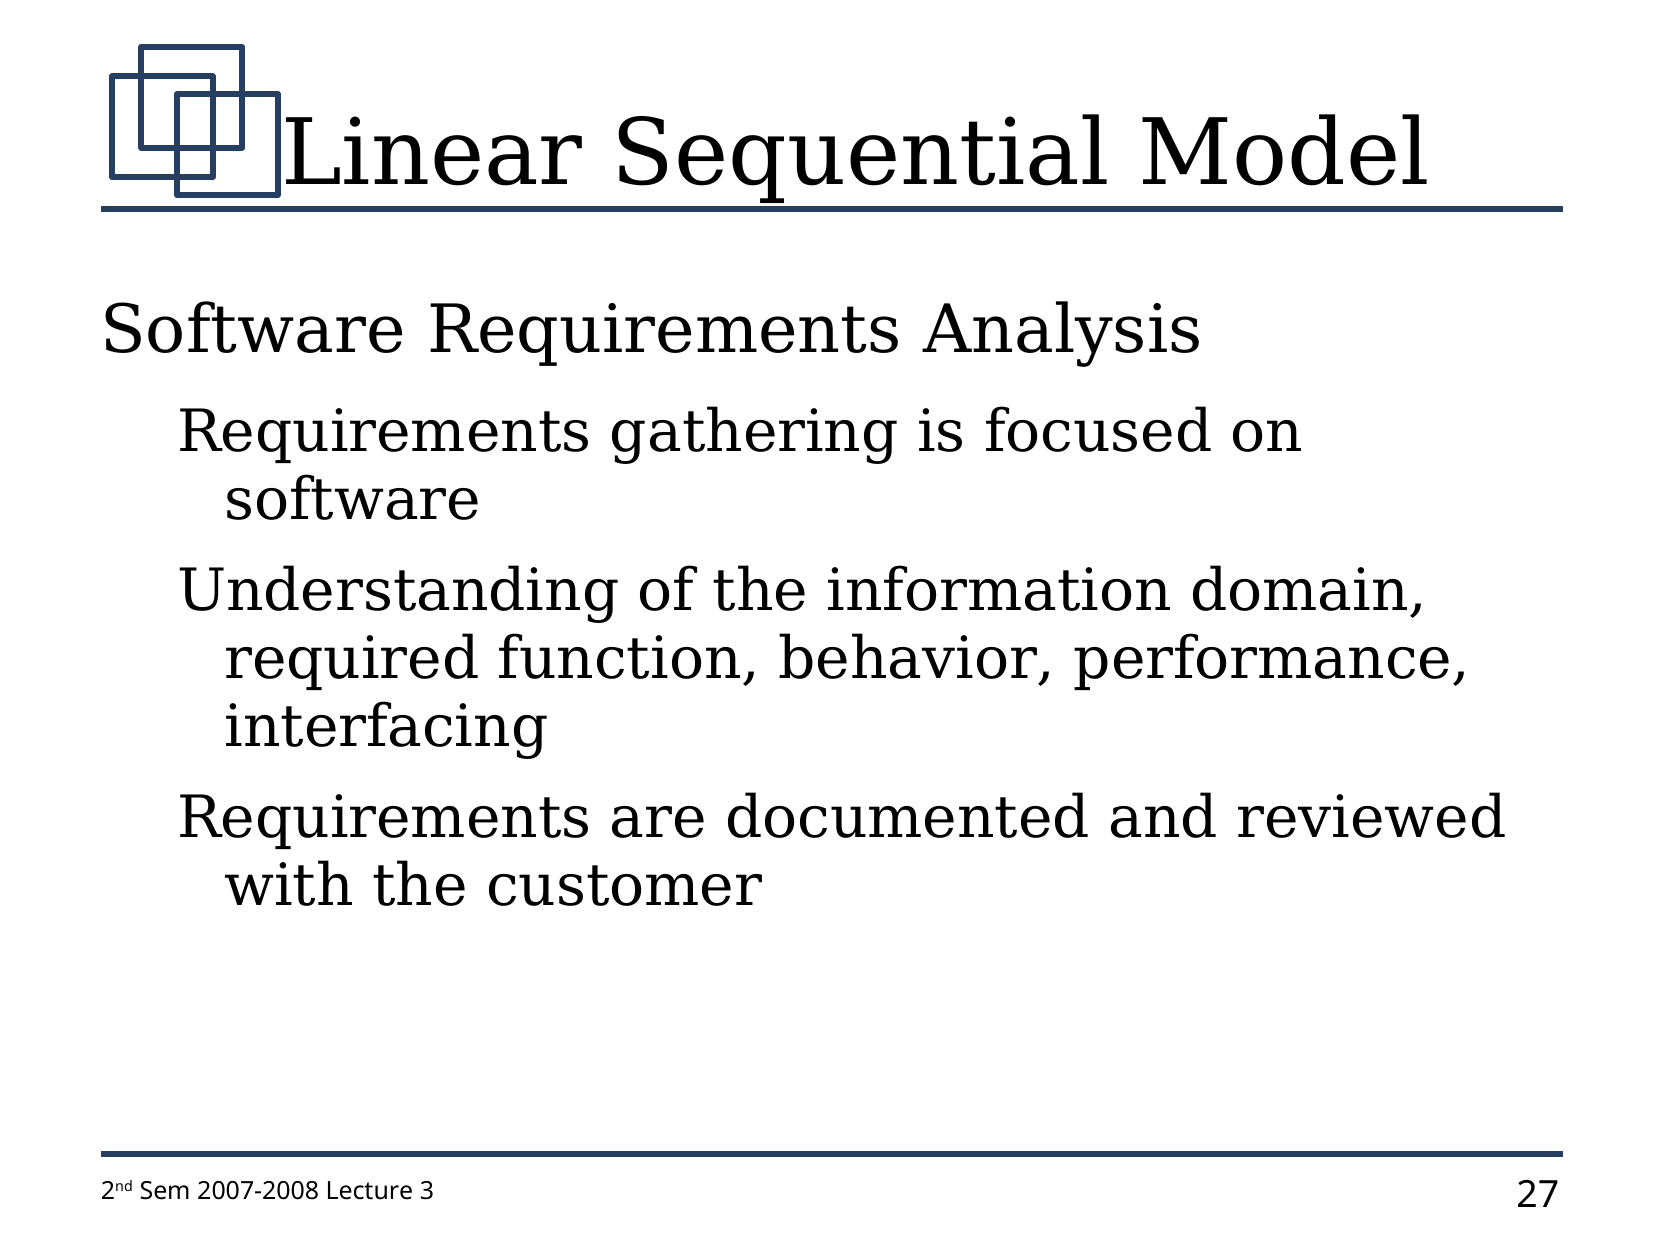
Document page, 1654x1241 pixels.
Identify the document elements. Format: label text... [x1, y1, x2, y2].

list Software Requirements Analysis Requirements gathering is focused on software Understanding of the information domain, required function, behavior, performance, interfacing Requirements are documented and reviewed with the customer [82, 290, 1571, 1109]
title Linear Sequential Model [82, 49, 1571, 257]
